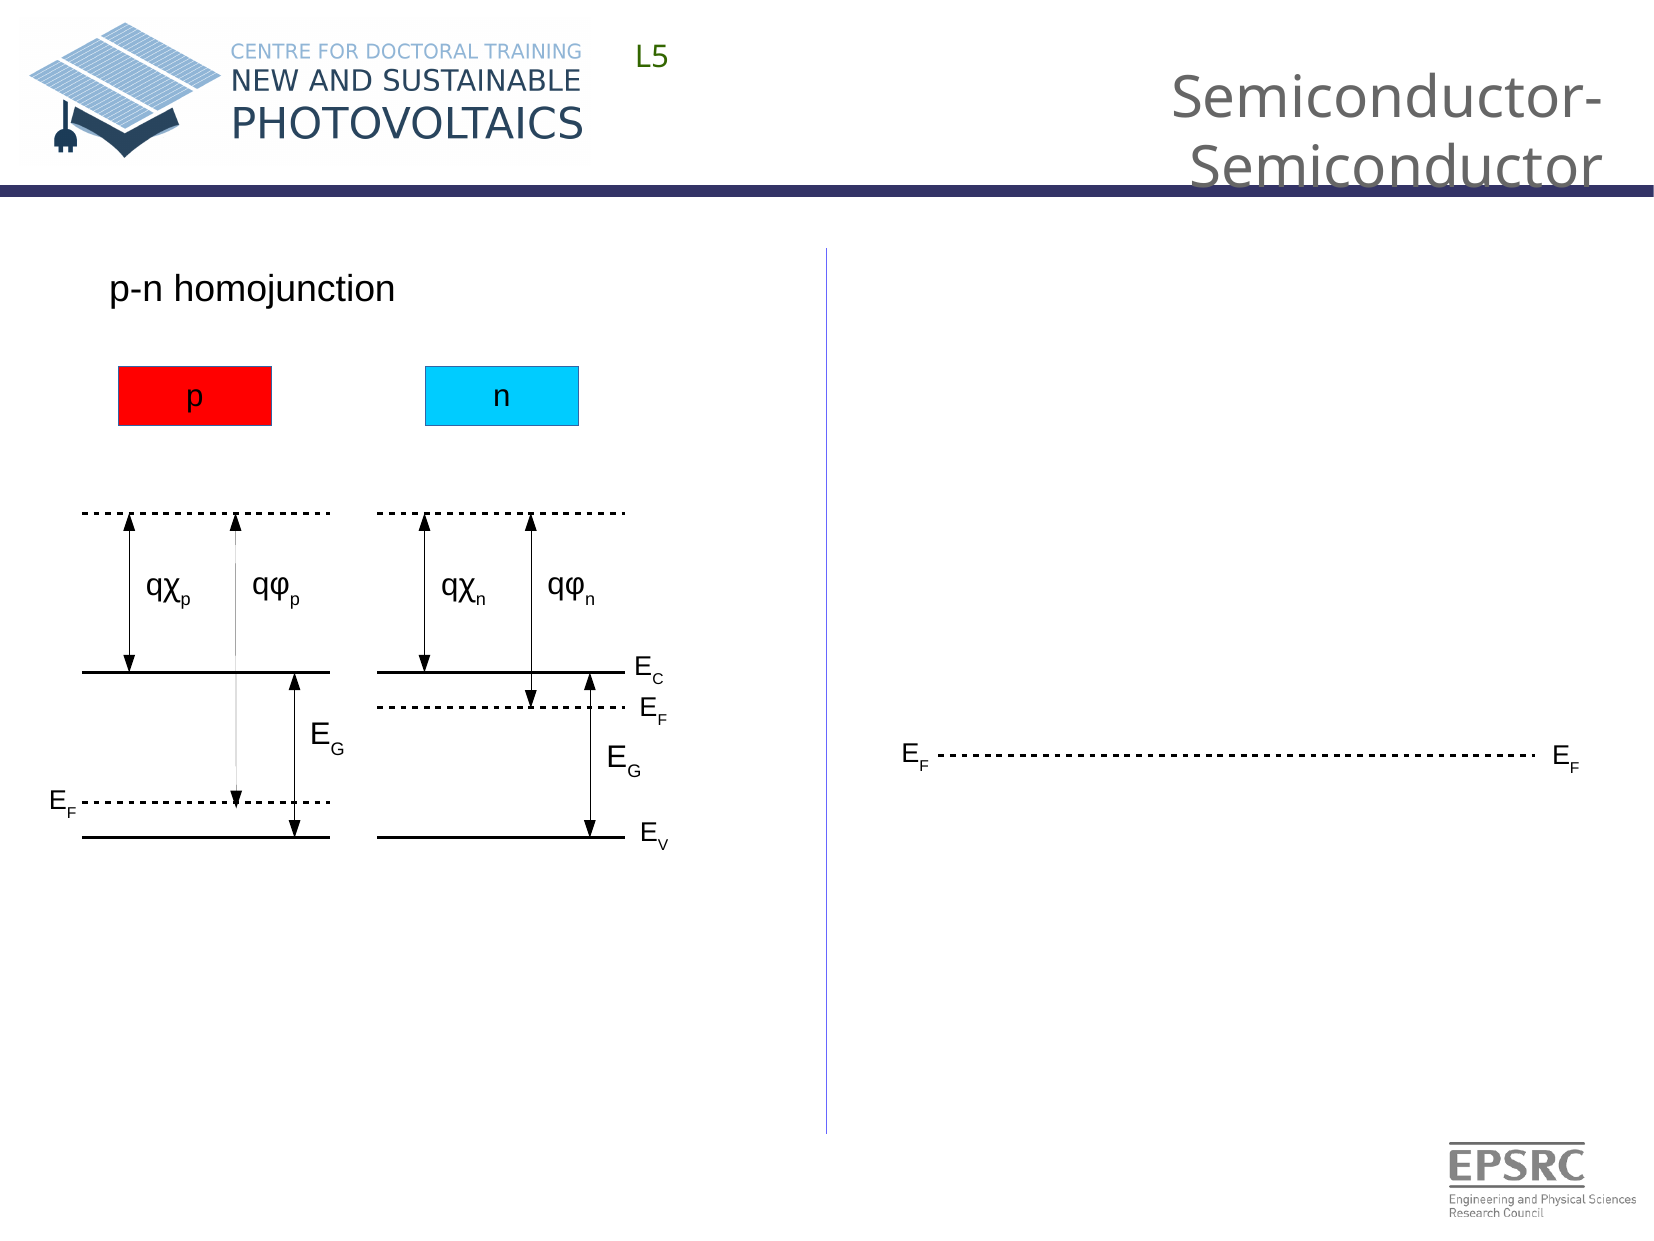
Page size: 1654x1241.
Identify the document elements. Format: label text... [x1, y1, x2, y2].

text_box EG [591, 731, 657, 790]
text_box qχn [426, 554, 502, 612]
text_box EC [619, 643, 679, 696]
text_box p-n homojunction [94, 259, 411, 317]
text_box EF [34, 777, 92, 832]
text_box L5 [620, 29, 880, 80]
text_box qφp [237, 559, 315, 618]
text_box EF [886, 730, 944, 786]
picture [19, 17, 591, 166]
text_box n [425, 366, 579, 426]
text_box qφn [532, 559, 610, 618]
text_box EF [1537, 732, 1595, 784]
text_box qχp [131, 554, 207, 612]
text_box EF [624, 684, 682, 736]
text_box p [118, 366, 272, 426]
text_box Semiconductor-Semiconductor [767, 51, 1618, 142]
text_box EG [295, 709, 360, 768]
text_box EV [625, 809, 684, 862]
picture [1449, 1142, 1636, 1217]
